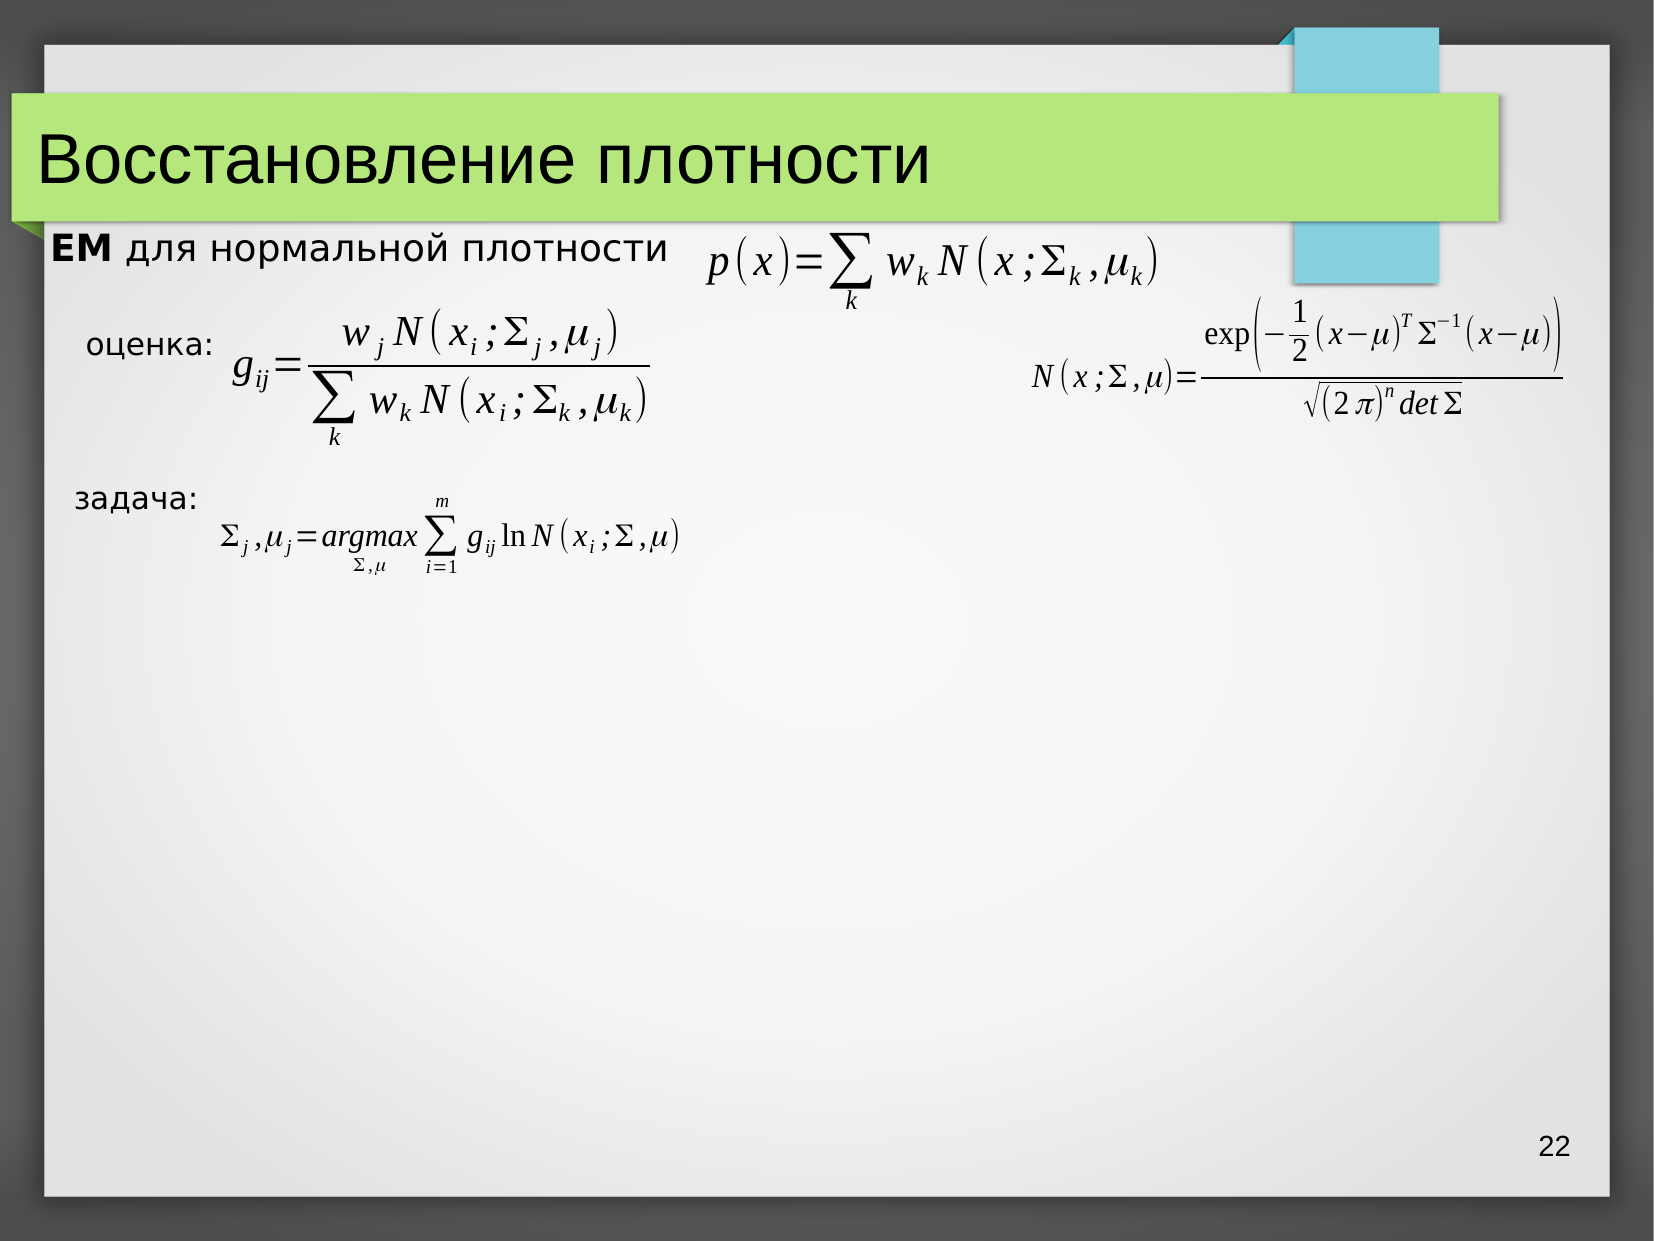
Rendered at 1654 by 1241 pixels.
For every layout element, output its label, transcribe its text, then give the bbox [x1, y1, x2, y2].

title Восстановление плотности [35, 118, 1489, 200]
chart [224, 307, 659, 454]
picture [0, 0, 1654, 1241]
text_box EM для нормальной плотности [35, 219, 721, 296]
chart [212, 494, 687, 579]
text_box задача: [59, 473, 225, 532]
text_box оценка: [70, 318, 224, 378]
chart [696, 229, 1571, 426]
